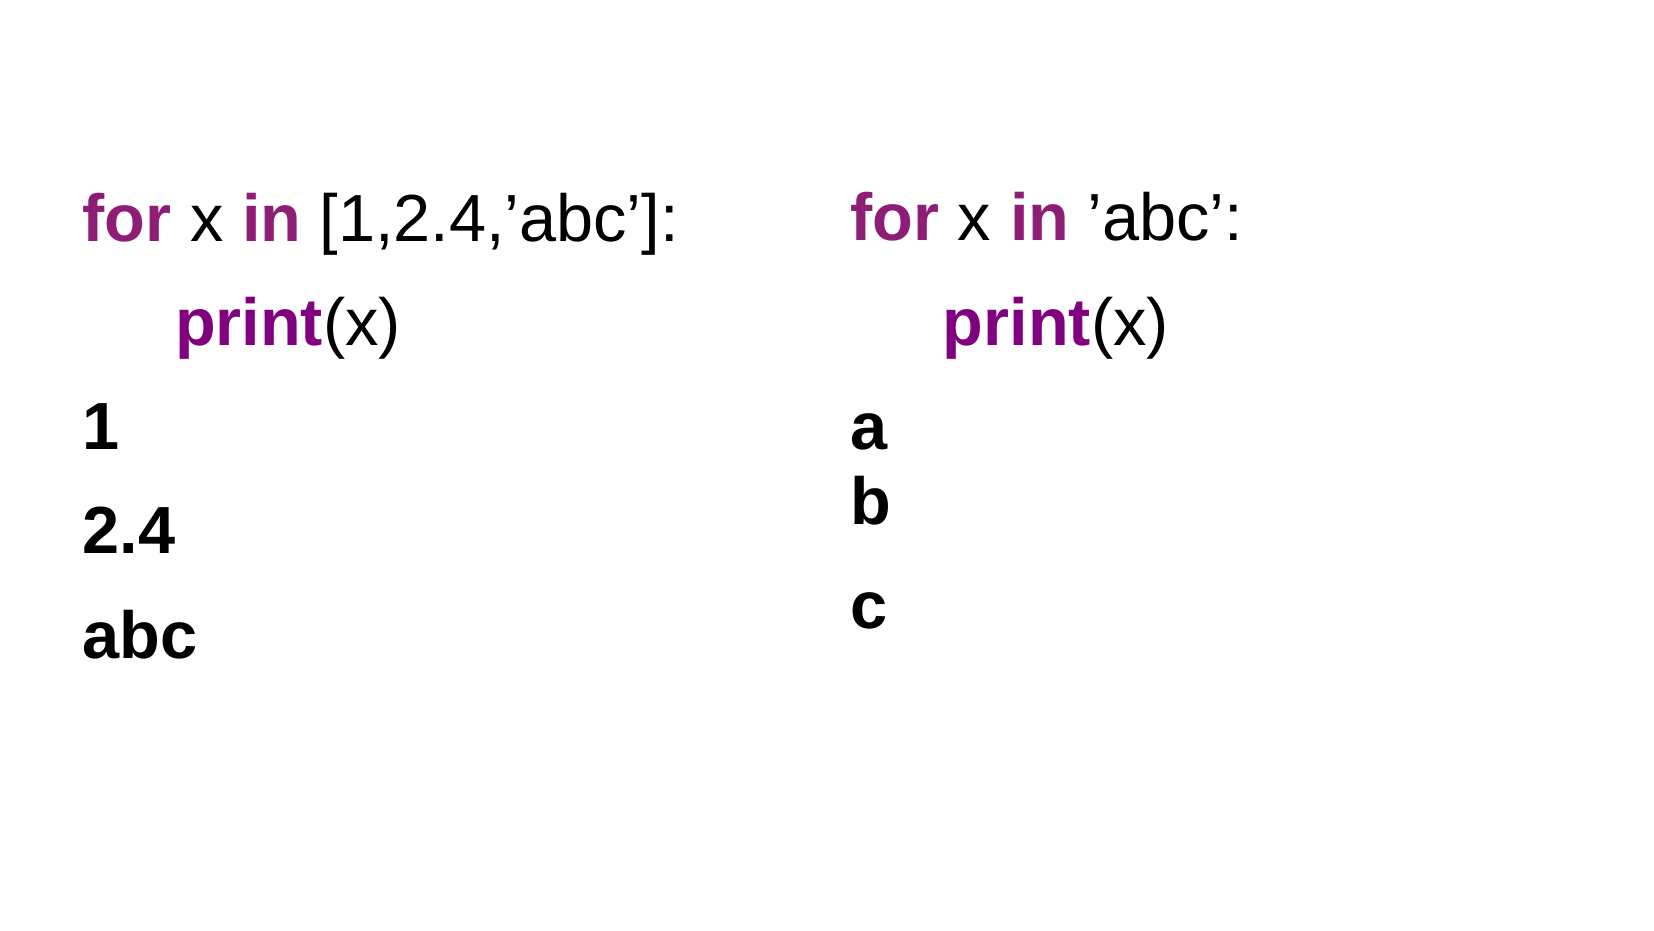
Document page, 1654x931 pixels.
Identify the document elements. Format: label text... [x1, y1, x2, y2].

list for x in [1,2.4,’abc’]: print(x) 1 2.4 abc [82, 180, 788, 713]
list for x in ’abc’: print(x) a b c [850, 180, 1556, 676]
